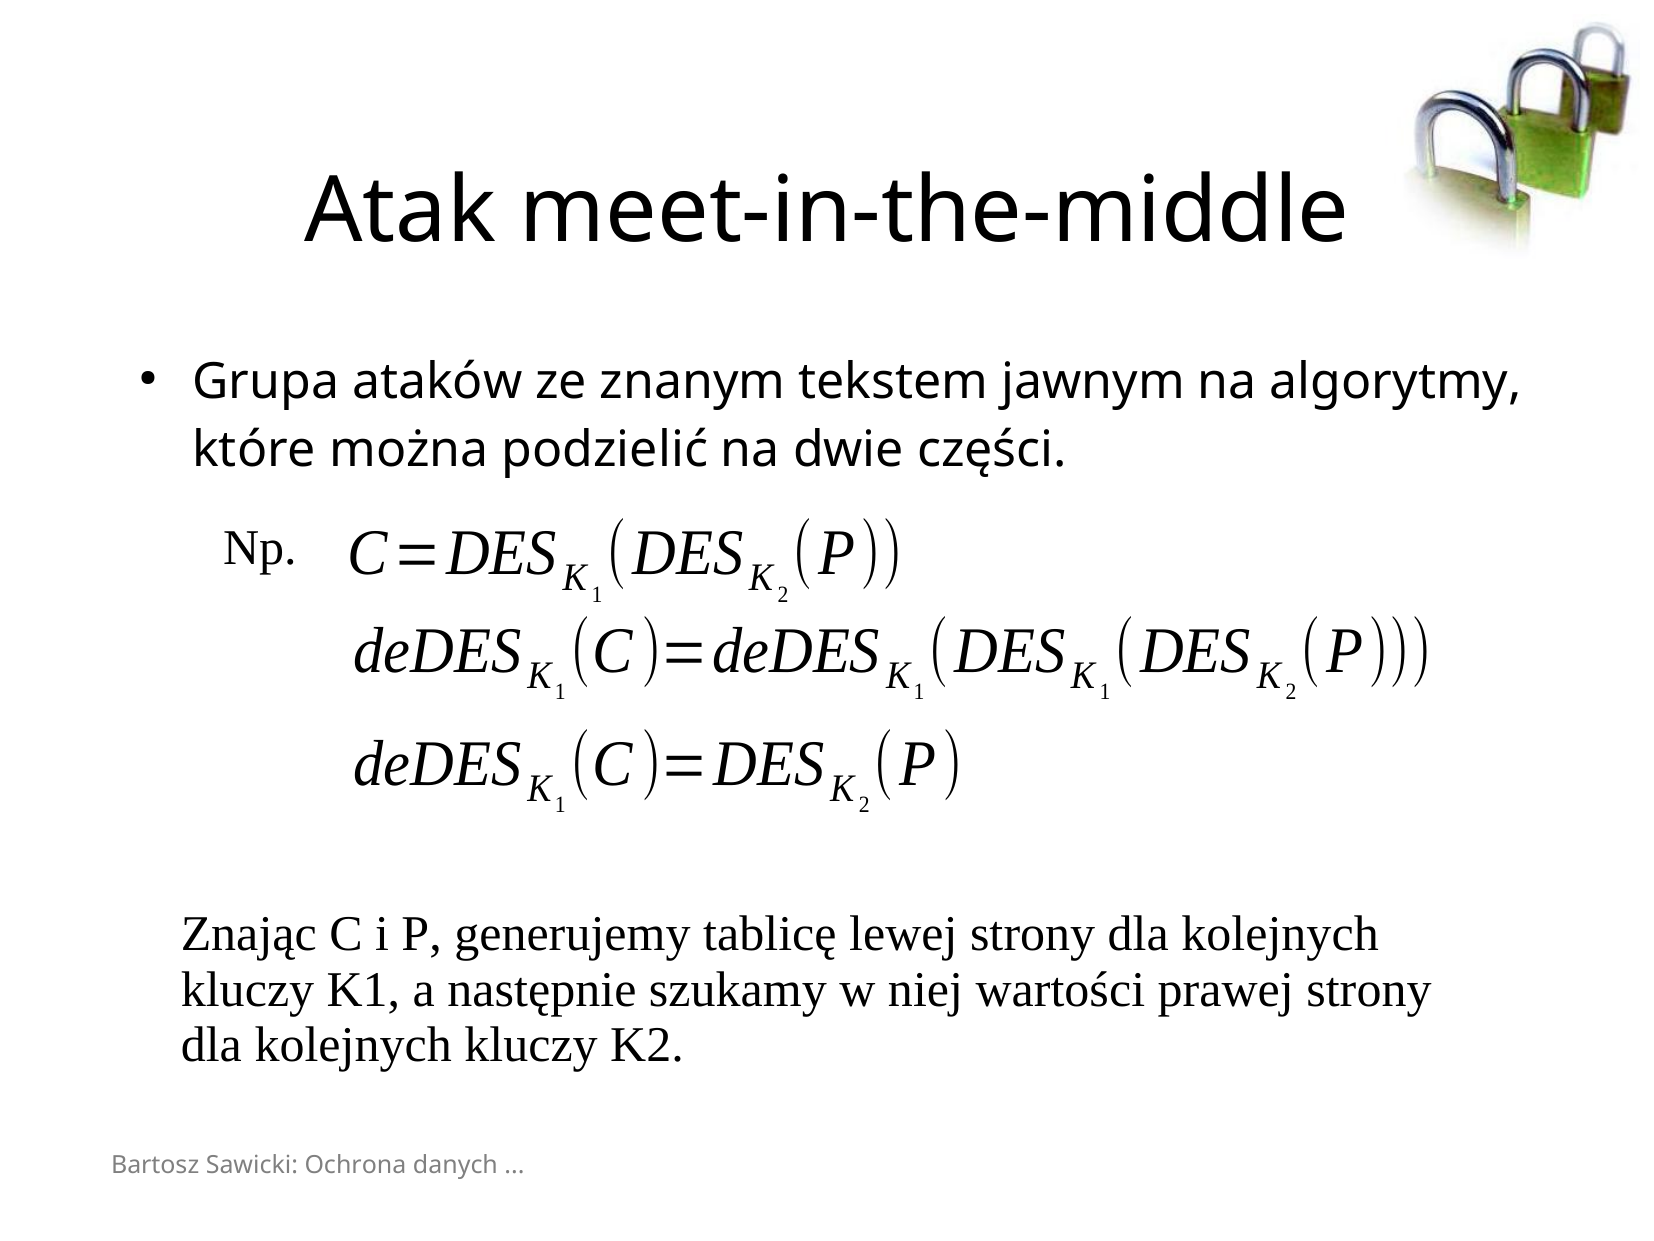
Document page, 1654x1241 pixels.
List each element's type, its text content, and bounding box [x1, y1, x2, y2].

chart [346, 725, 968, 819]
text_box Znając C i P, generujemy tablicę lewej strony dla kolejnych kluczy K1, a następnie szukamy w niej wartości prawej strony dla kolejnych kluczy K2. [180, 906, 1445, 1074]
chart [346, 611, 1437, 706]
chart [341, 514, 908, 608]
text_box Np. [223, 520, 297, 576]
title Atak meet-in-the-middle [121, 102, 1534, 310]
list Grupa ataków ze znanym tekstem jawnym na algorytmy, które można podzielić na dwie części. [121, 344, 1534, 1065]
picture [1385, 14, 1640, 266]
